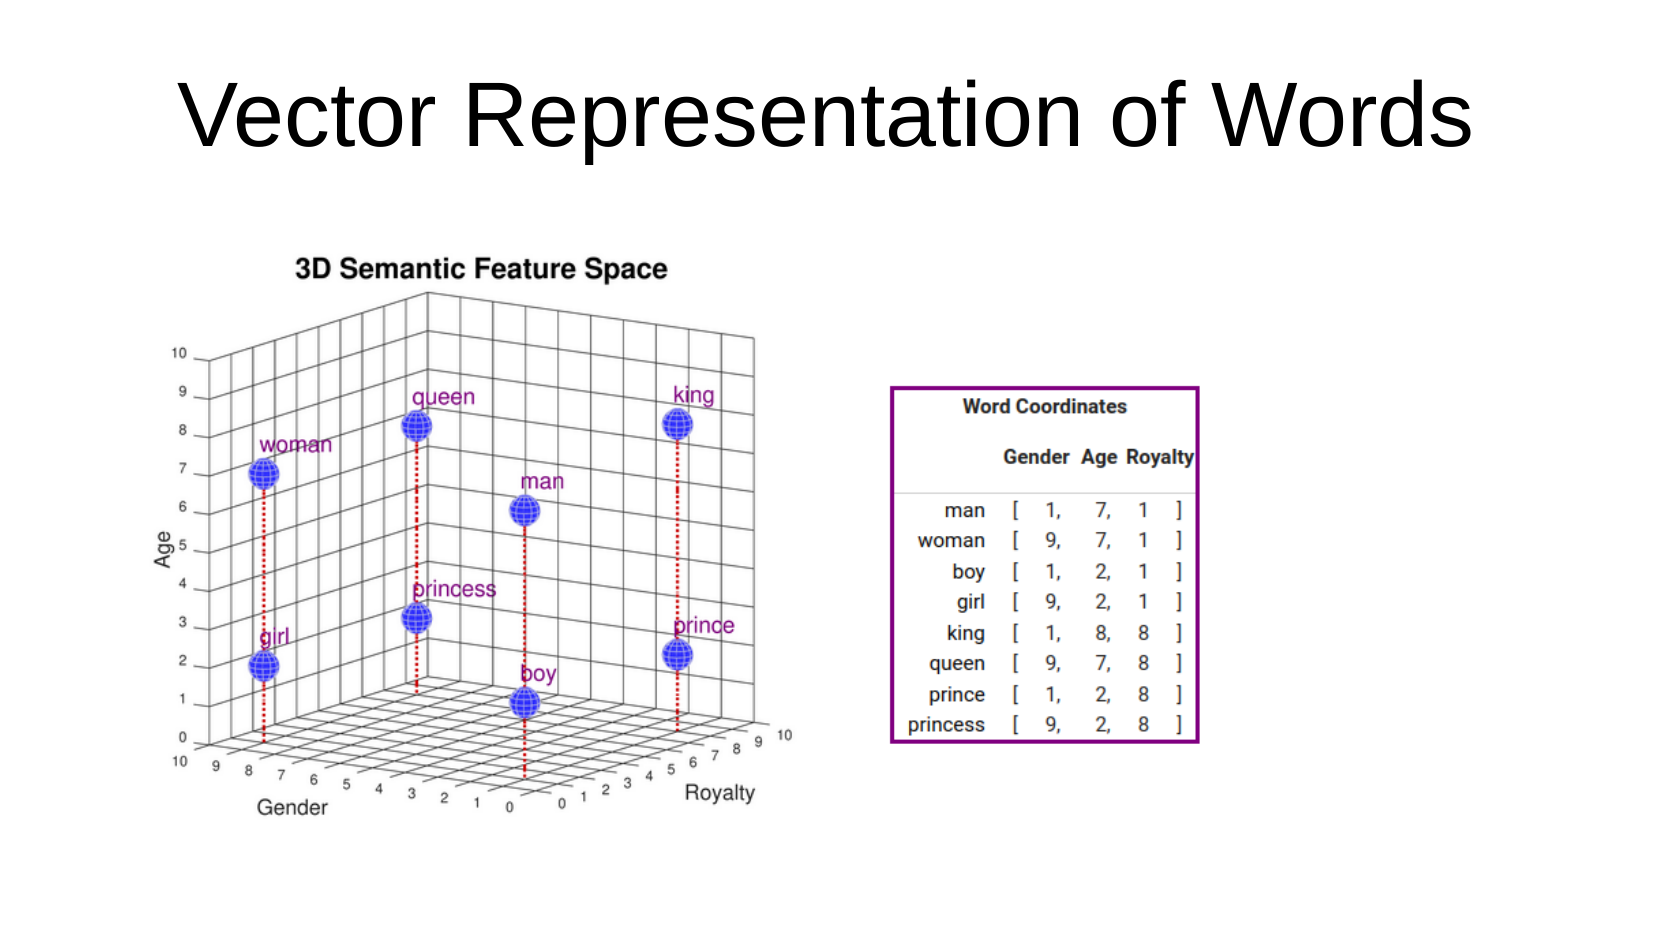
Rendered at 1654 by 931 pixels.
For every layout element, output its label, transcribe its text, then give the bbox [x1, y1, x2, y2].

title Vector Representation of Words [82, 37, 1571, 193]
picture [57, 206, 1418, 890]
